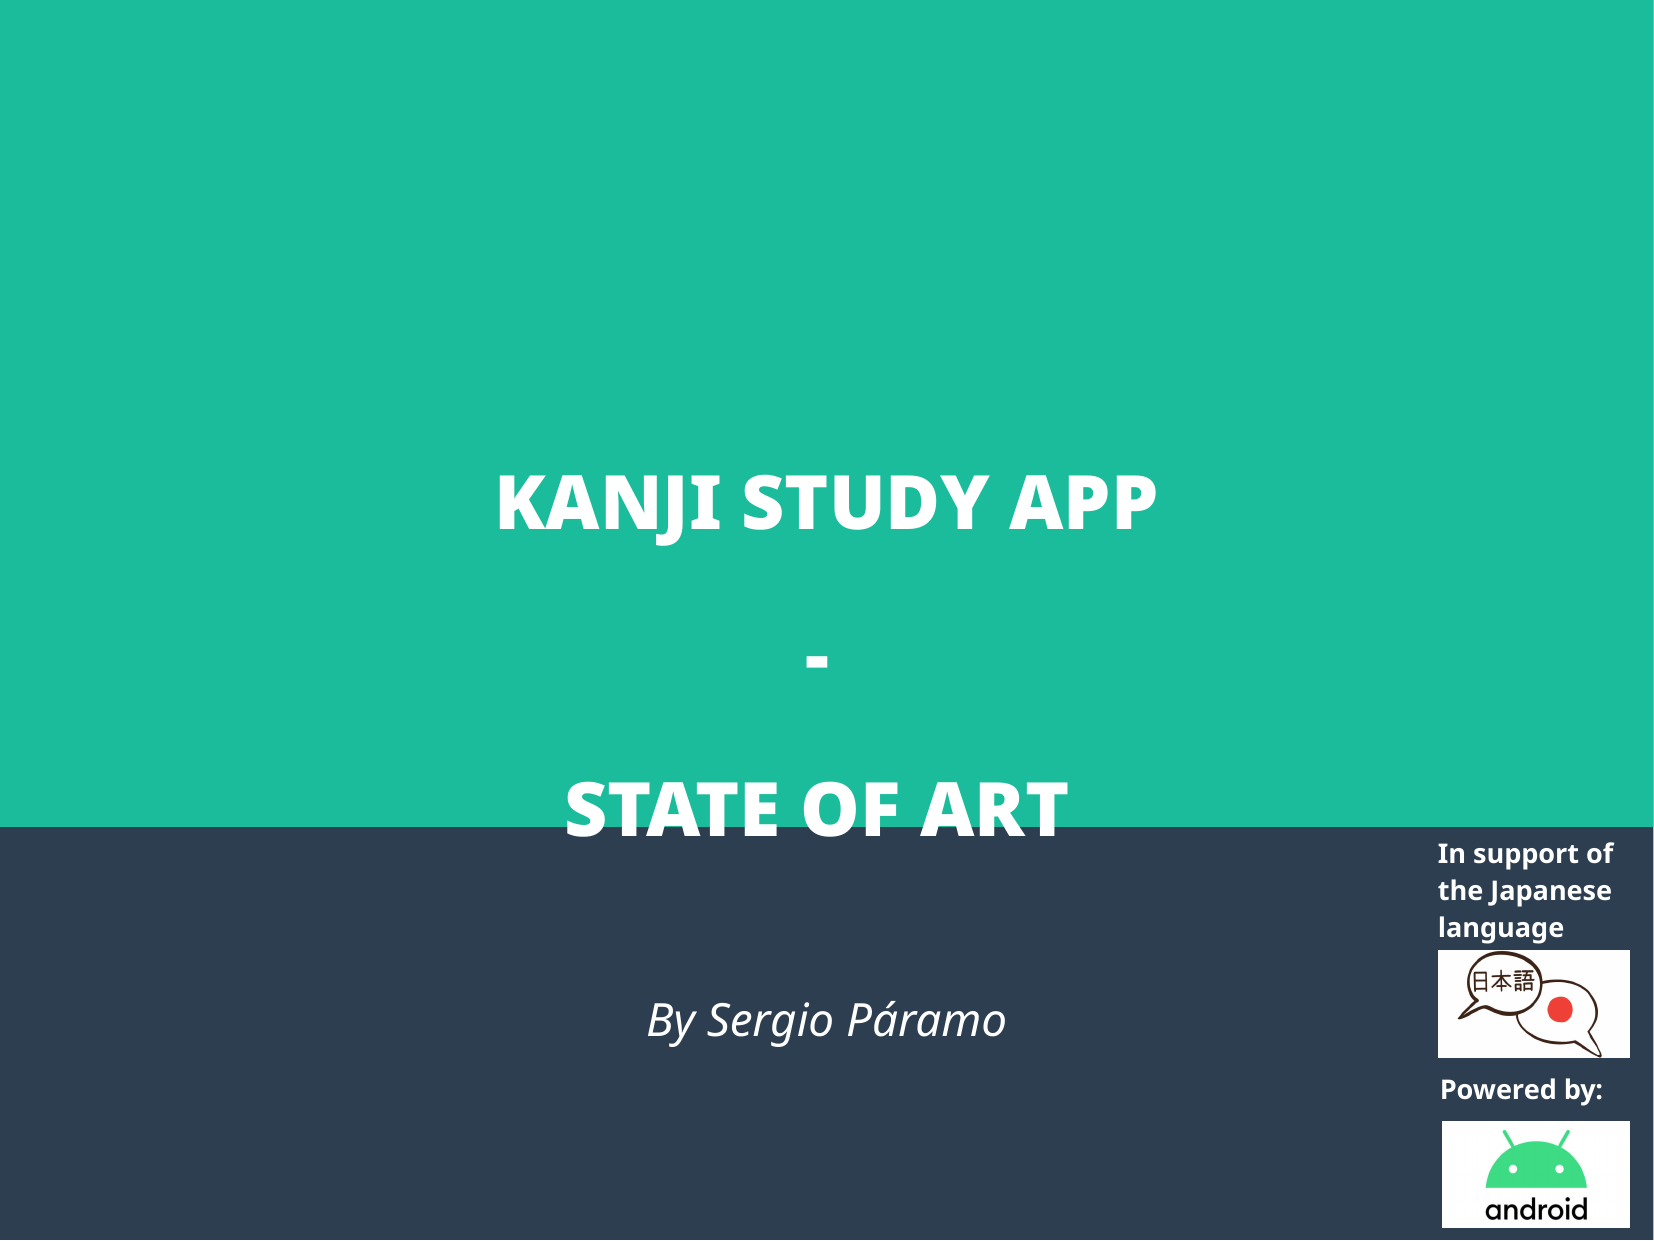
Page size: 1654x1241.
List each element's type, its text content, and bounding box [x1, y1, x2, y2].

picture [1438, 951, 1630, 1058]
text_box In support of the Japanese language [1423, 827, 1654, 951]
title KANJI STUDY APP - STATE OF ART [59, 415, 1595, 840]
text_box Powered by: [1425, 1062, 1638, 1150]
picture [1442, 1150, 1630, 1228]
subtitle By Sergio Páramo [59, 856, 1595, 1182]
